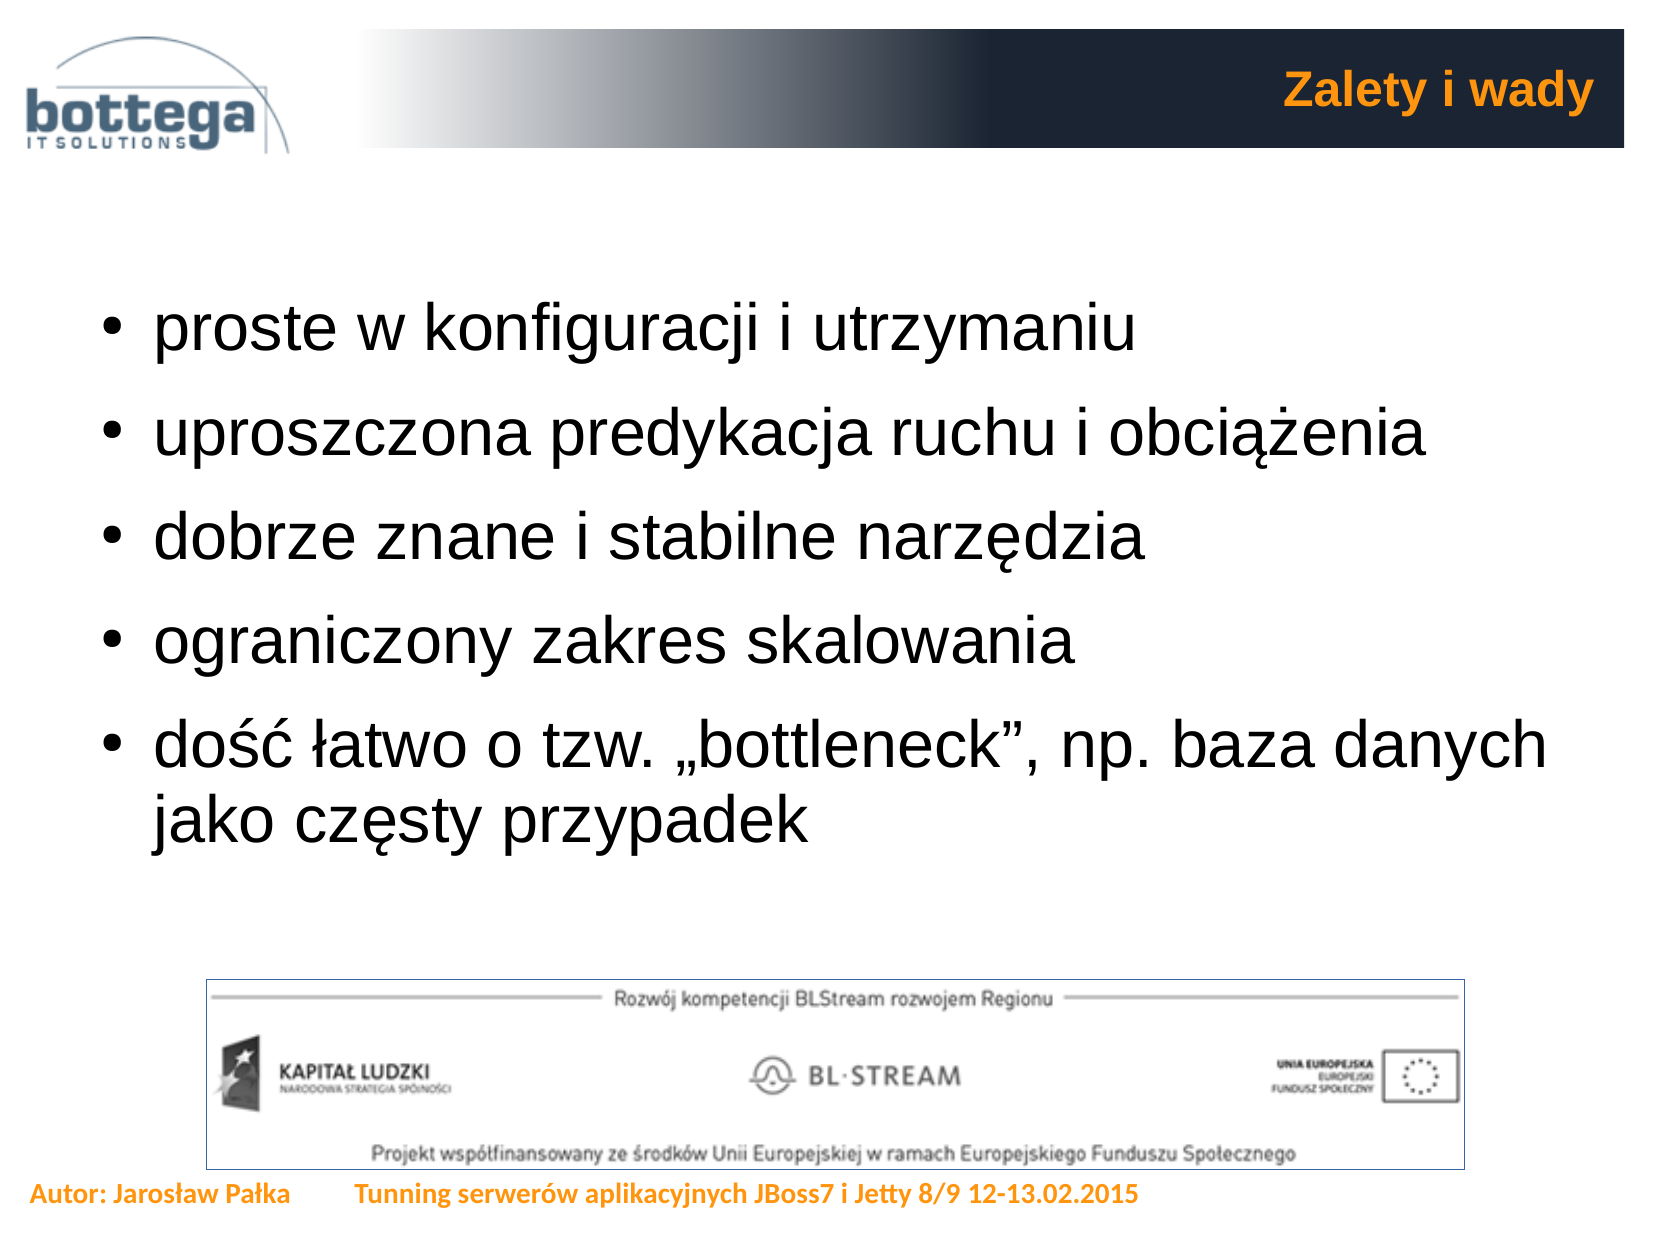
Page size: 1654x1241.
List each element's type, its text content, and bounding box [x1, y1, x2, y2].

list proste w konfiguracji i utrzymaniu uproszczona predykacja ruchu i obciążenia dobrze znane i stabilne narzędzia ograniczony zakres skalowania dość łatwo o tzw. „bottleneck”, np. baza danych jako częsty przypadek [82, 290, 1571, 1109]
picture [17, 29, 296, 160]
picture [207, 1109, 1464, 1169]
title Zalety i wady [354, 29, 1625, 148]
